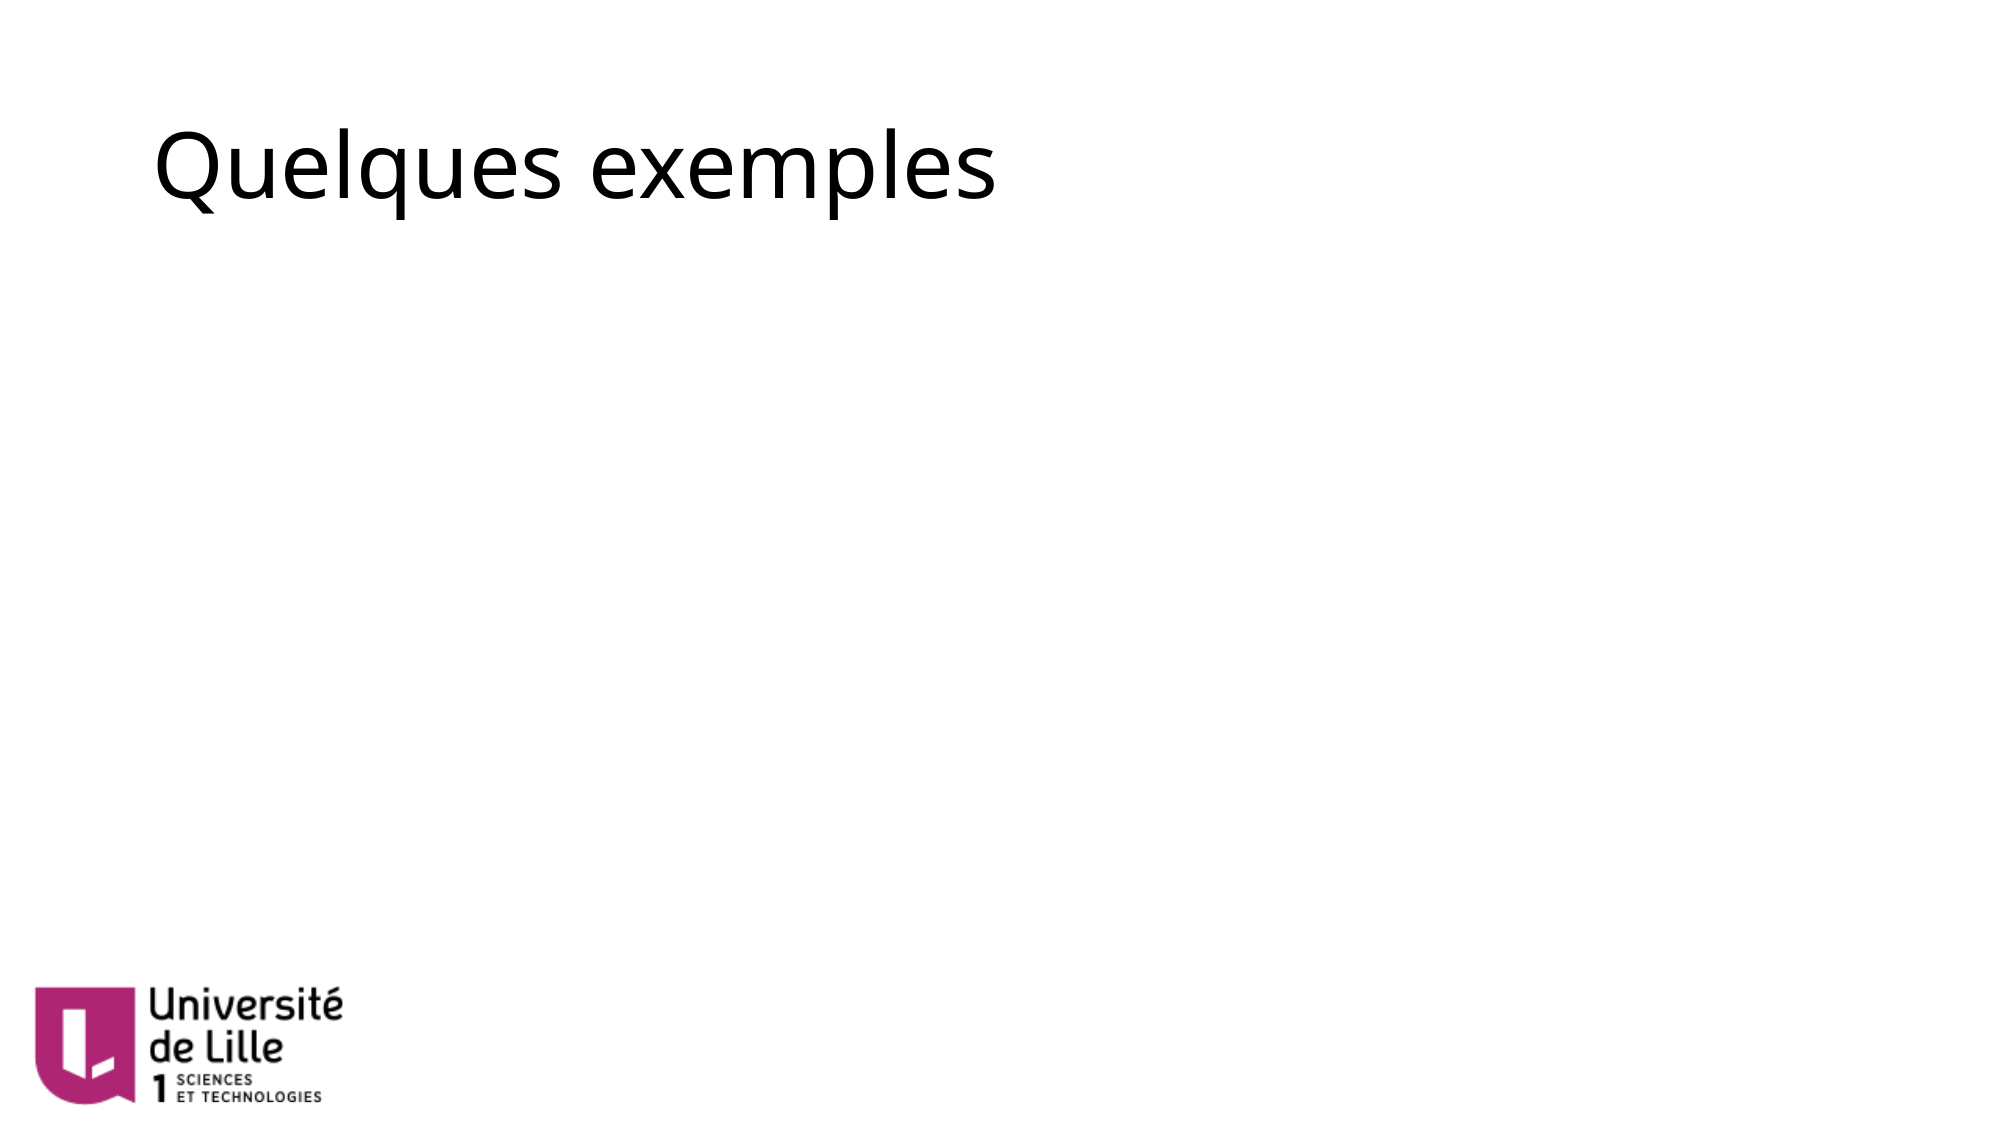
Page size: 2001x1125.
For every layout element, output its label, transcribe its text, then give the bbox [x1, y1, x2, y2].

title Quelques exemples [137, 59, 1863, 278]
